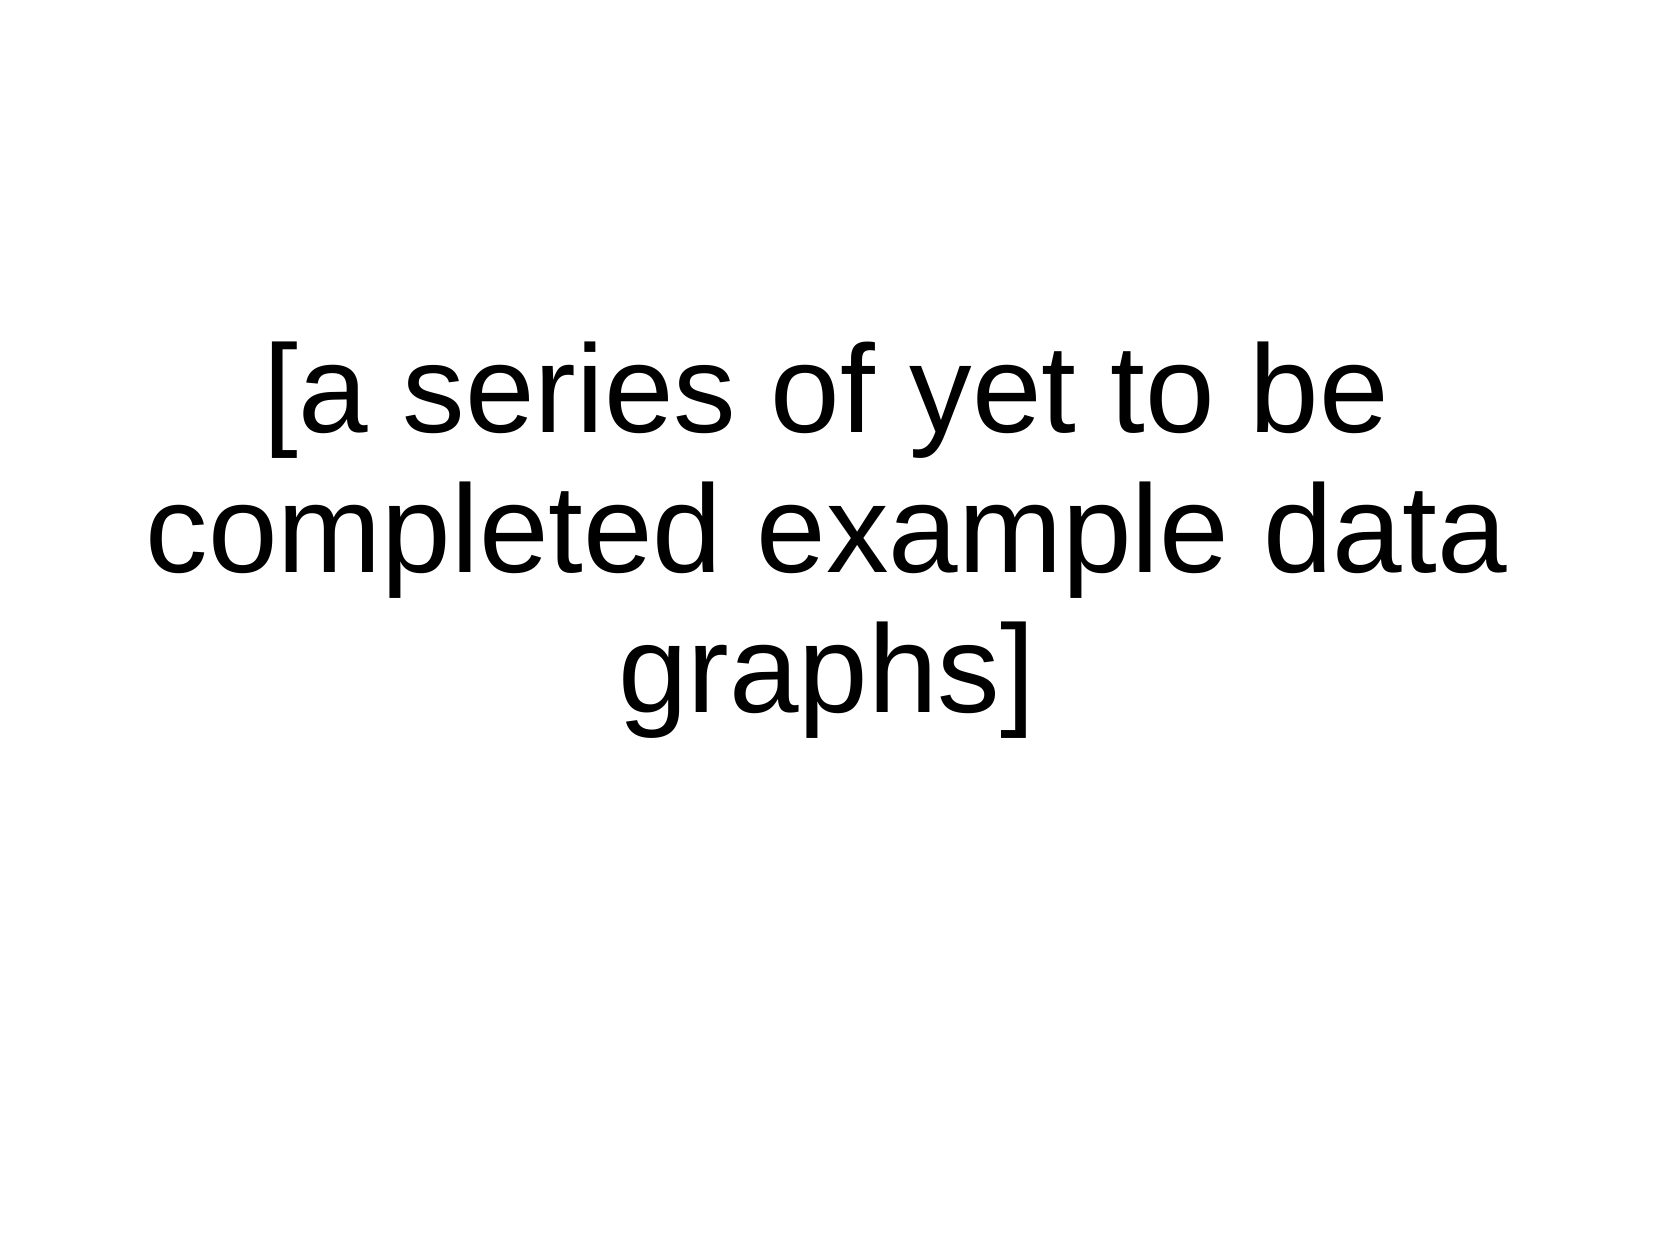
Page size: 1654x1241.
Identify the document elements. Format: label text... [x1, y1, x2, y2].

subtitle [a series of yet to be completed example data graphs] [82, 49, 1571, 1010]
